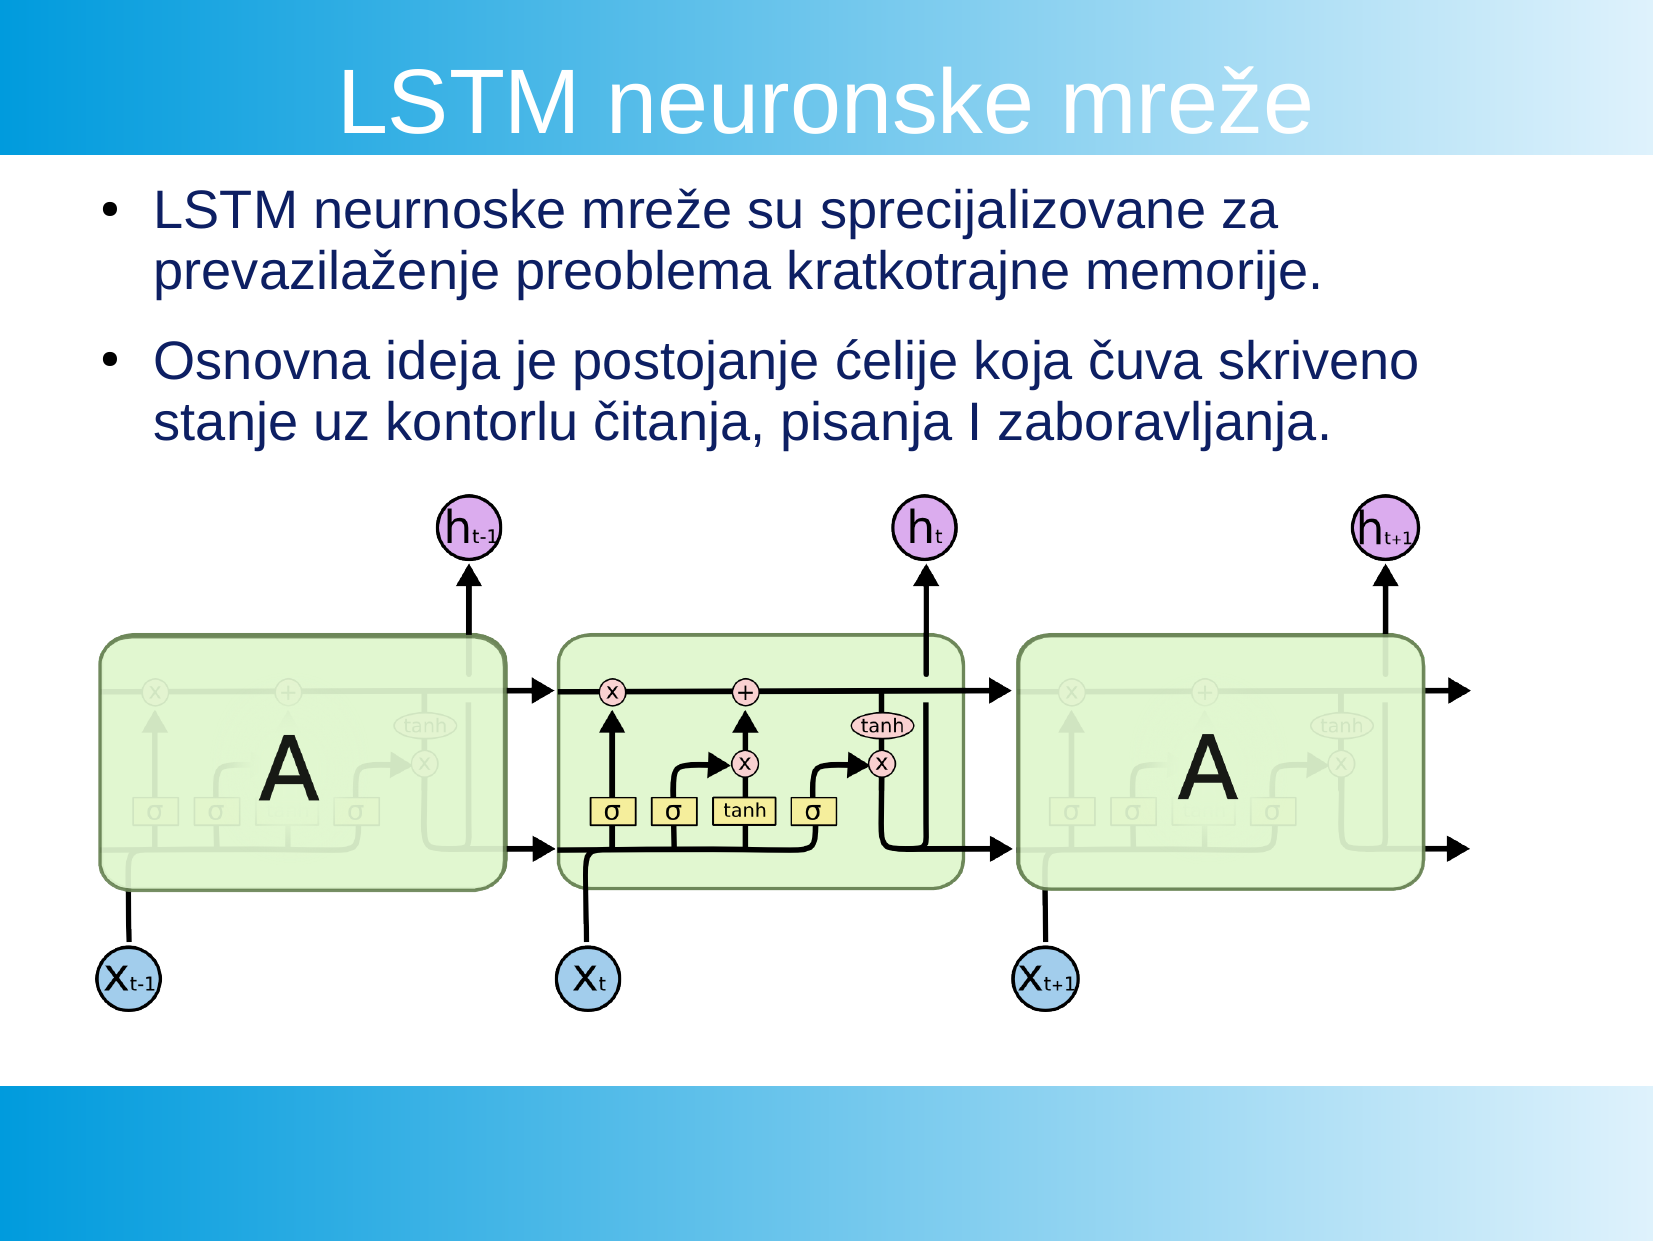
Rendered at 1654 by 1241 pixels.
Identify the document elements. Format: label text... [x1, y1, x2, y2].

picture [95, 494, 1471, 1012]
title LSTM neuronske mreže [82, 49, 1571, 155]
list LSTM neurnoske mreže su sprecijalizovane za prevazilaženje preoblema kratkotrajne memorije. Osnovna ideja je postojanje ćelije koja čuva skriveno stanje uz kontorlu čitanja, pisanja I zaboravljanja. [82, 180, 1571, 1066]
